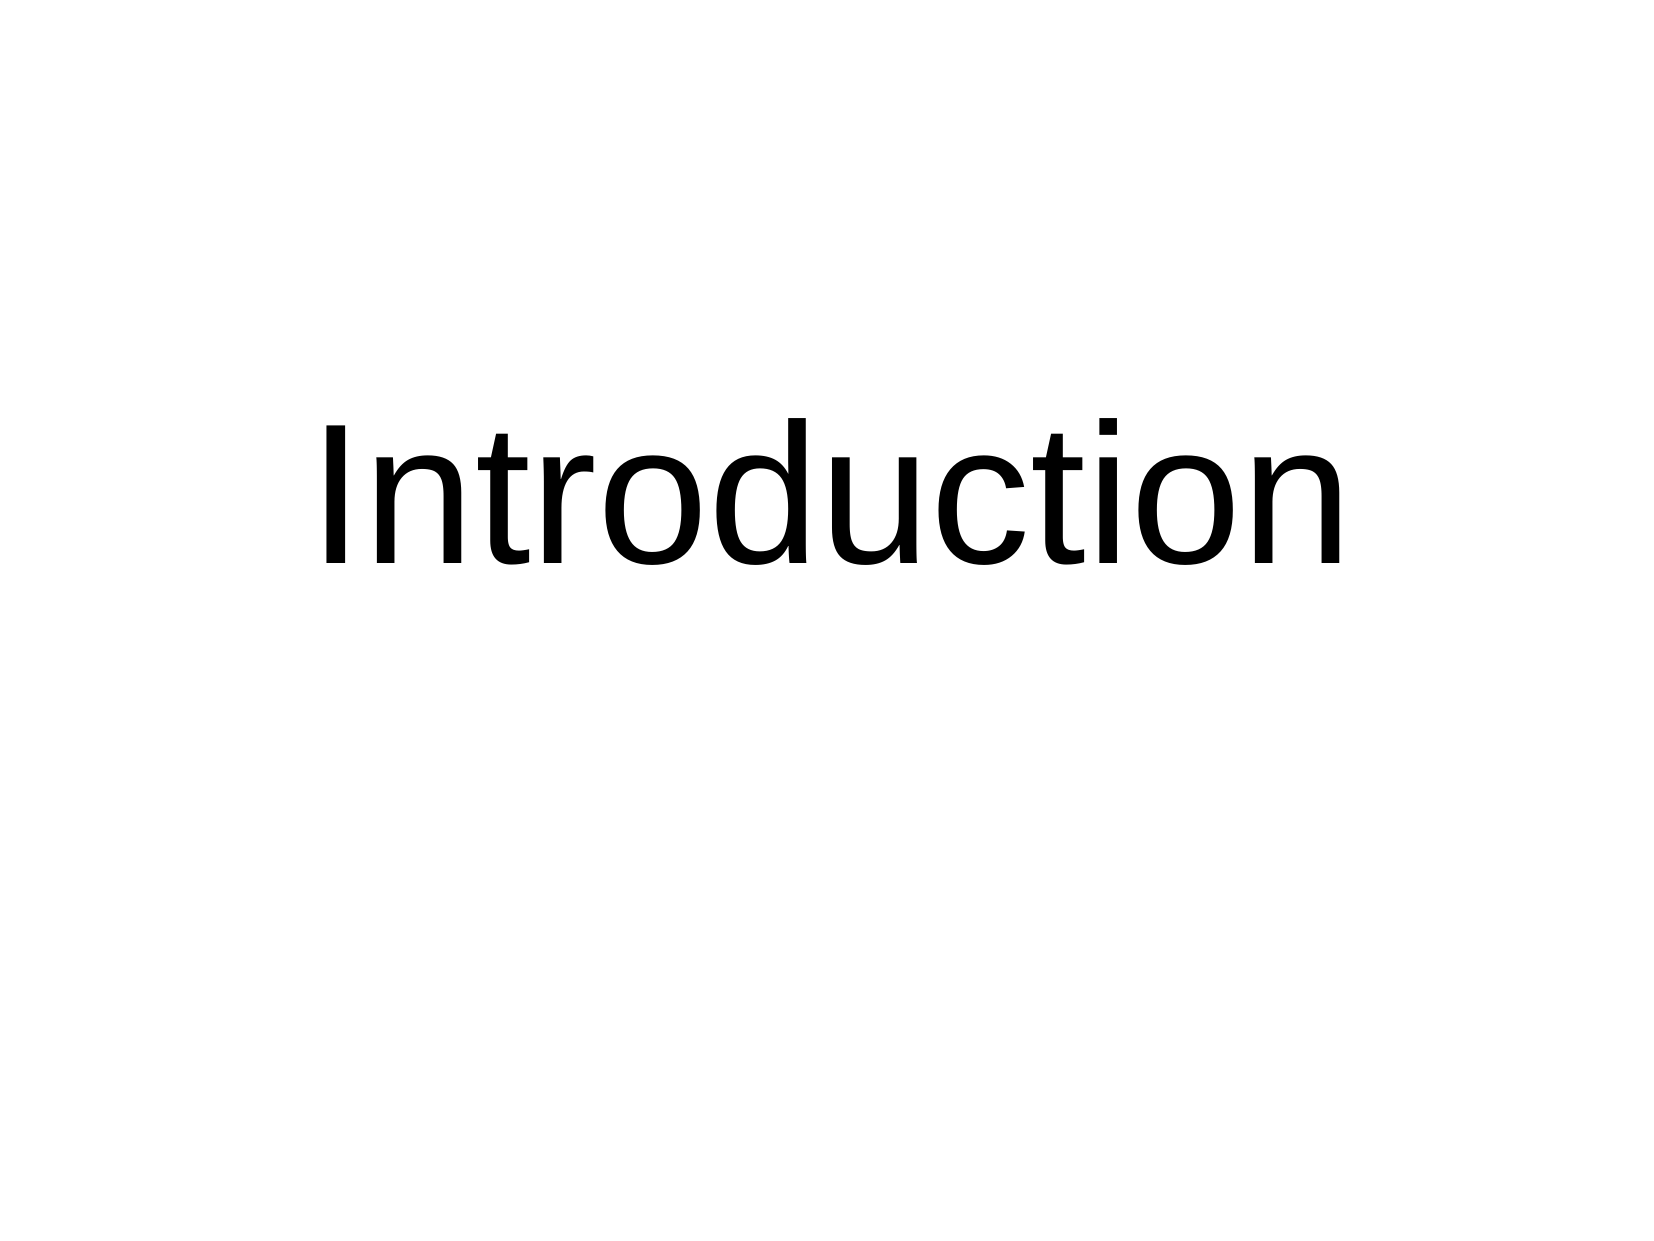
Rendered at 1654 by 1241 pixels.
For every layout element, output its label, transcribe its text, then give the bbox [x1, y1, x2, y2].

title Introduction [87, 384, 1576, 609]
